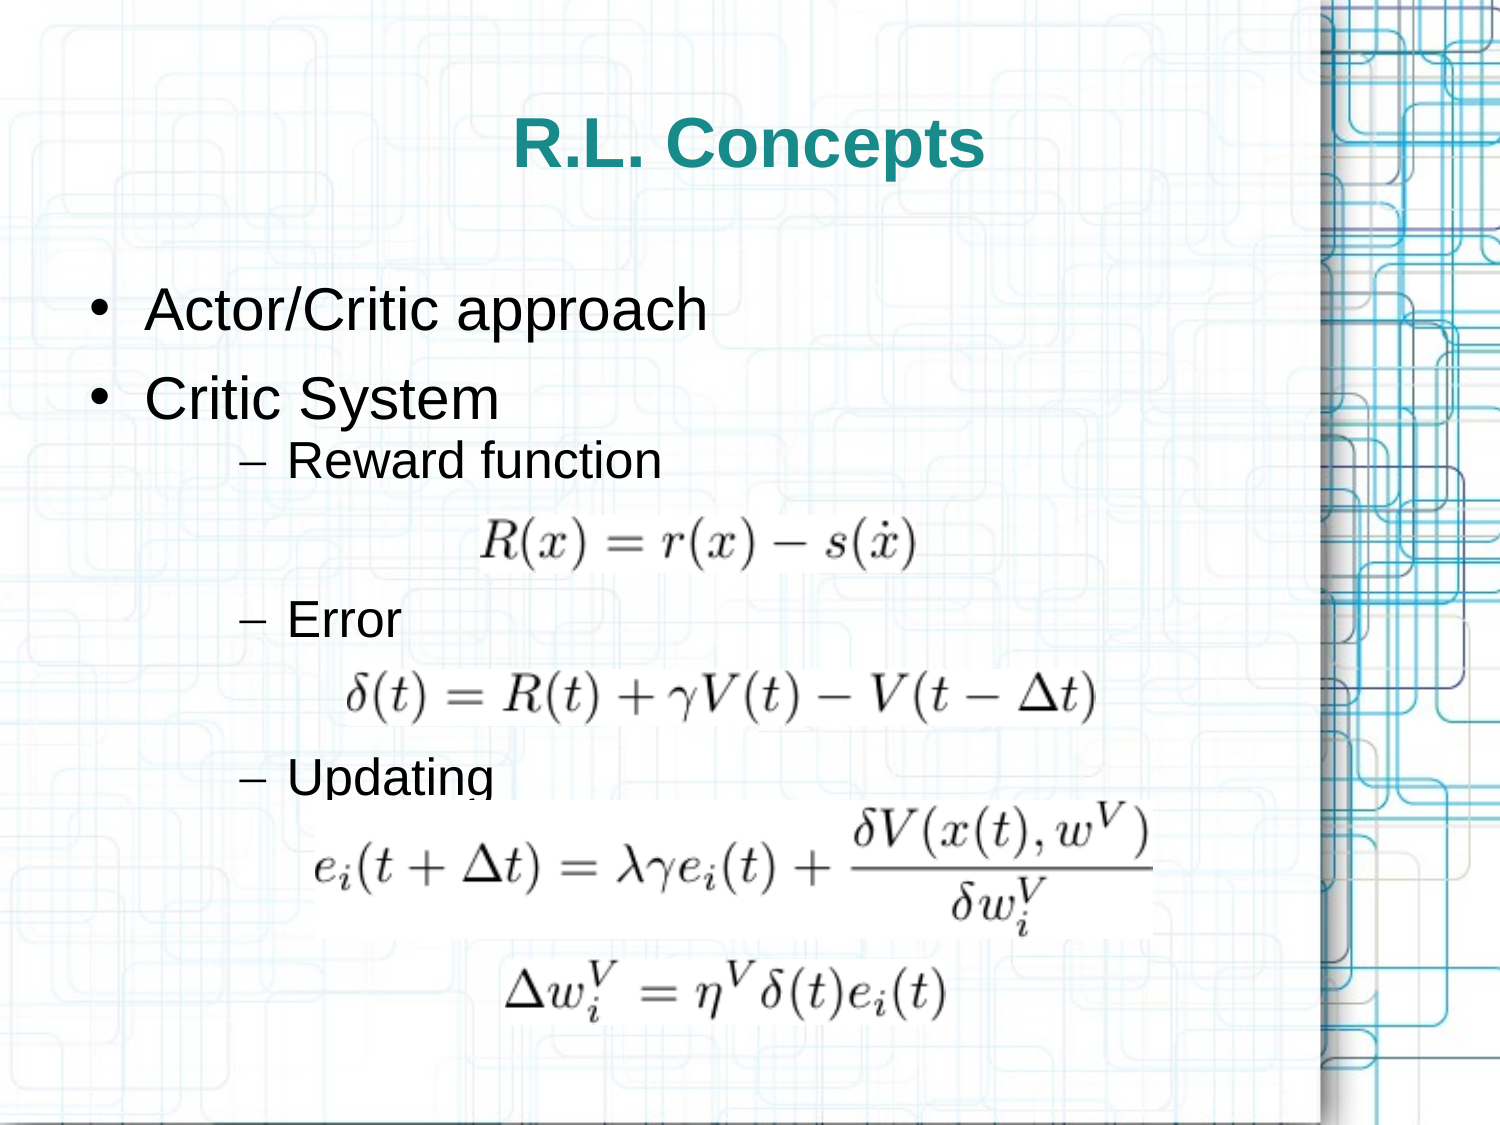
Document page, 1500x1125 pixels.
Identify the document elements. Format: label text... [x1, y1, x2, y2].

picture [0, 0, 1500, 1125]
list Actor/Critic approach Critic System Reward function Error Updating [75, 262, 1426, 1015]
title R.L. Concepts [75, 45, 1426, 233]
